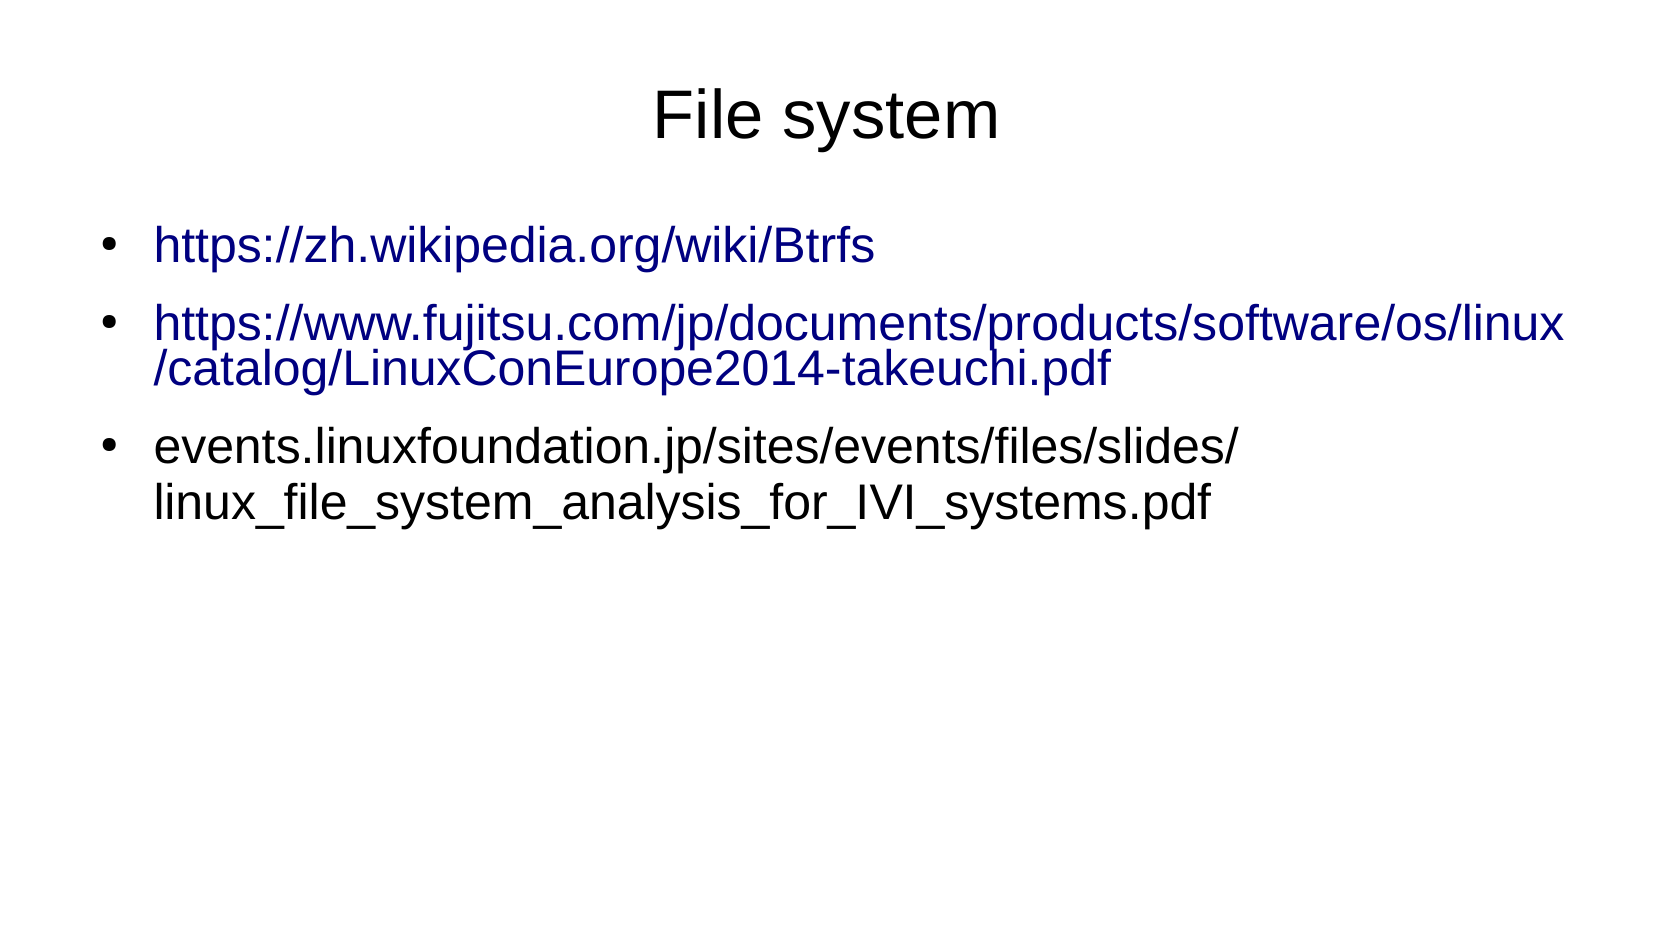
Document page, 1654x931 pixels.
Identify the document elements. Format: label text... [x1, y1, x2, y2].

title File system [82, 37, 1571, 193]
list https://zh.wikipedia.org/wiki/Btrfs https://www.fujitsu.com/jp/documents/products/software/os/linux/catalog/LinuxConEurope2014-takeuchi.pdf events.linuxfoundation.jp/sites/events/files/slides/linux_file_system_analysis_for_IVI_systems.pdf [82, 217, 1571, 758]
